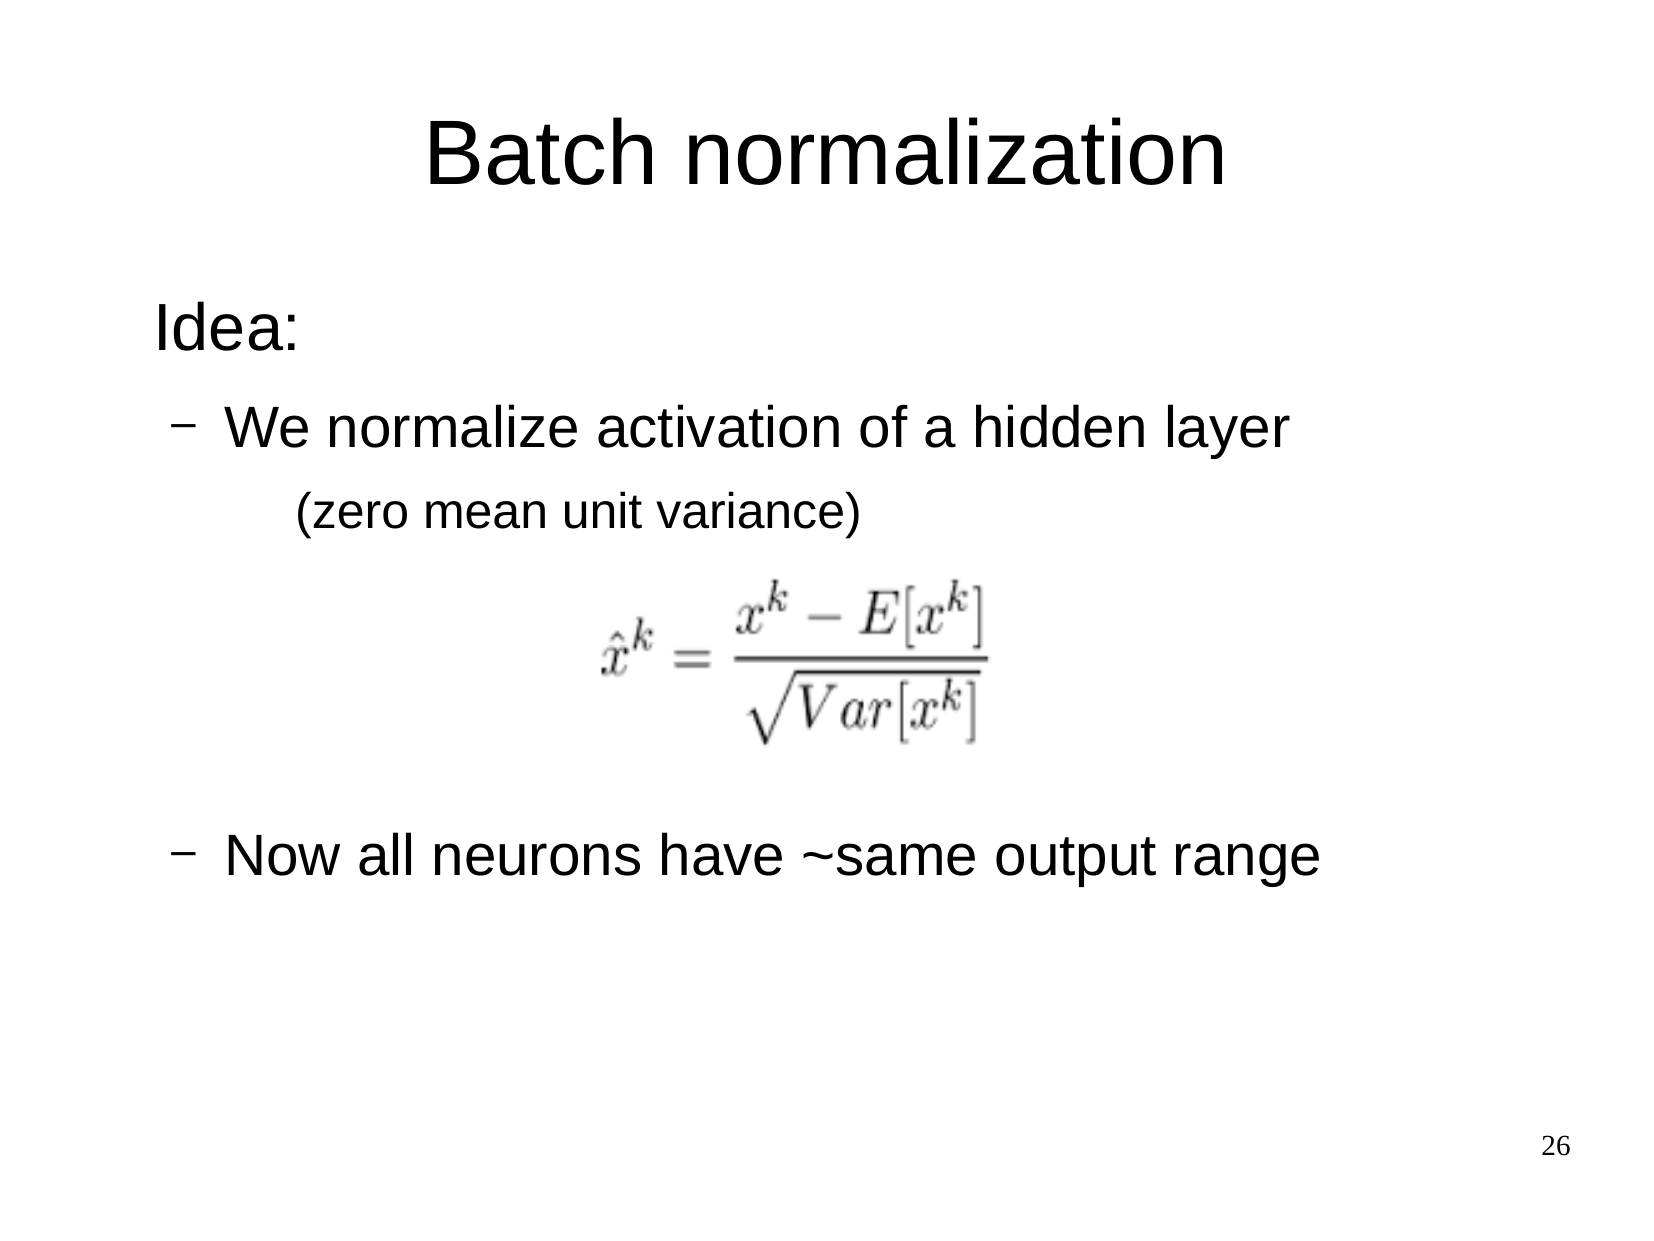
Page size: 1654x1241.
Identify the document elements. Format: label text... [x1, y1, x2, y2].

list Idea: We normalize activation of a hidden layer (zero mean unit variance) Now all neurons have ~same output range [82, 290, 1571, 1010]
title Batch normalization [82, 49, 1571, 257]
picture [600, 578, 991, 748]
